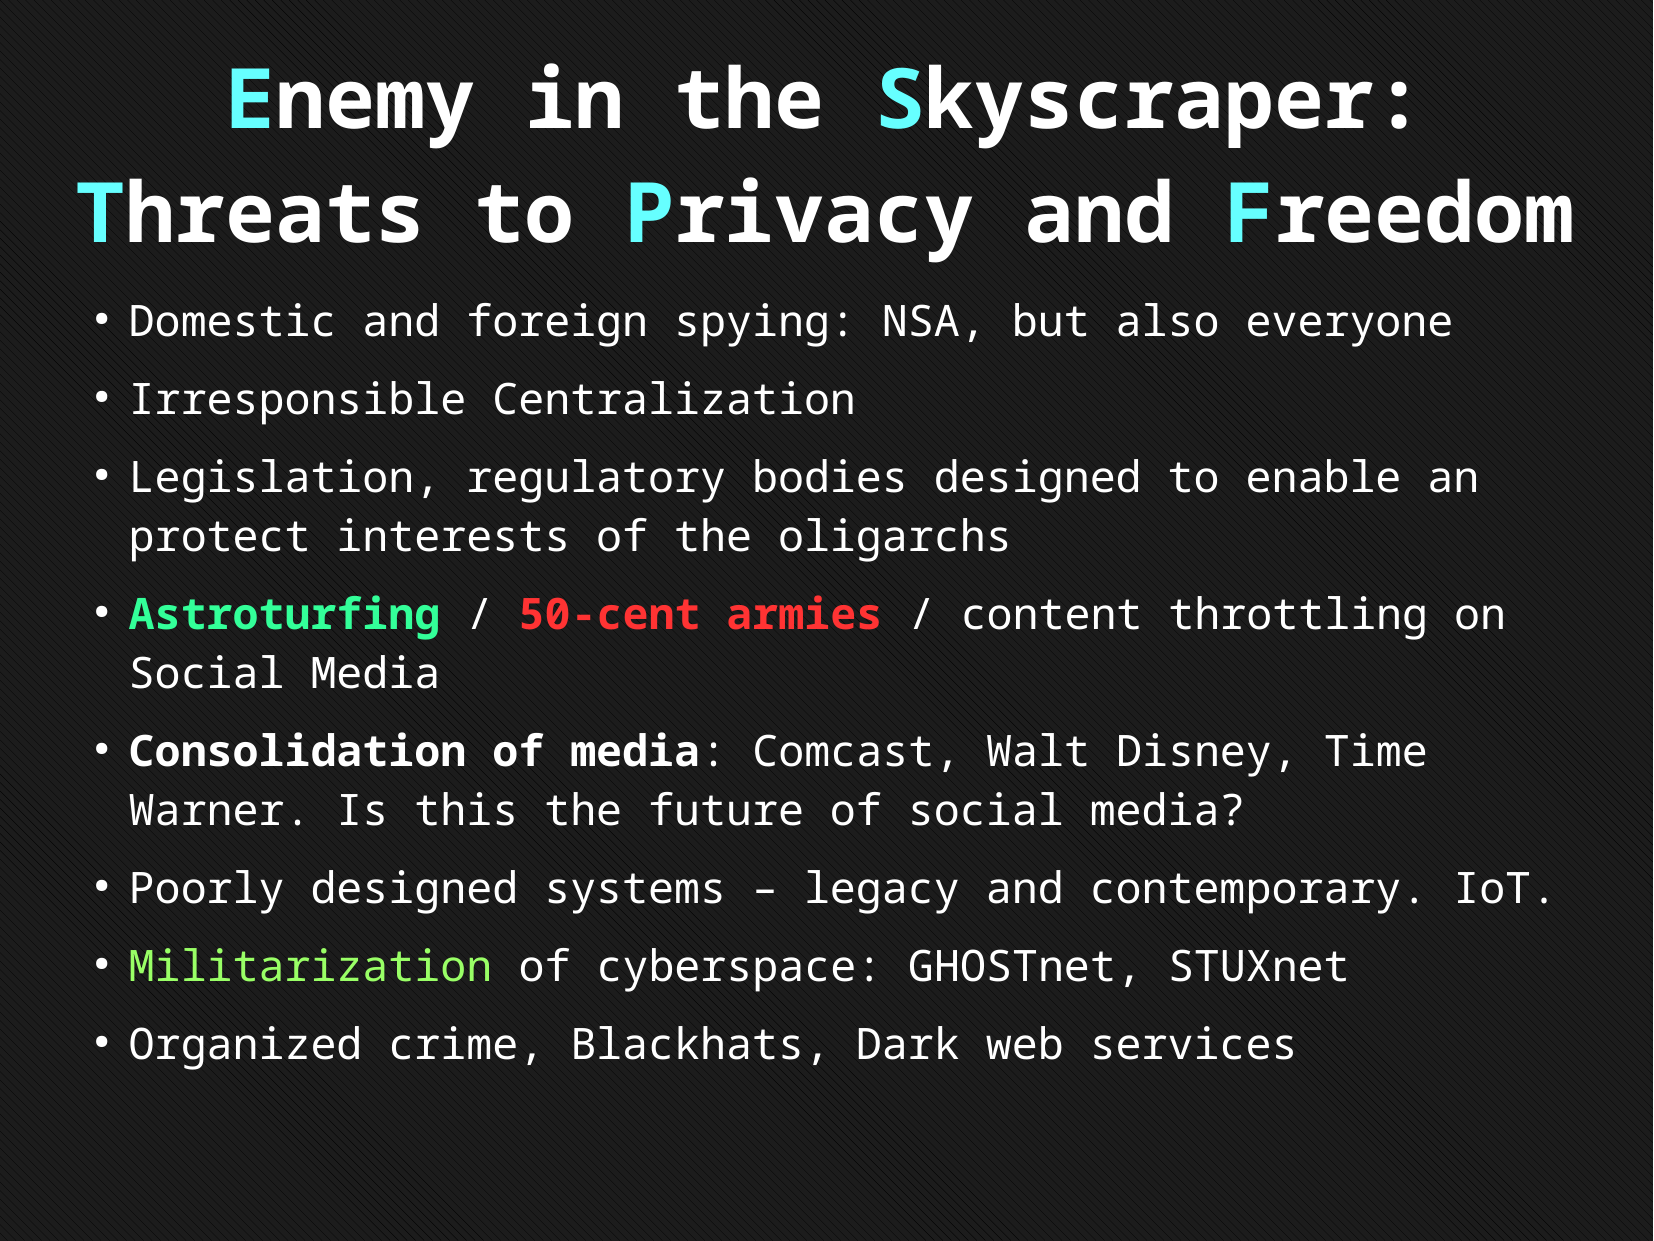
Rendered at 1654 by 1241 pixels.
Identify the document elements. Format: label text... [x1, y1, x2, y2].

list Domestic and foreign spying: NSA, but also everyone Irresponsible Centralization Legislation, regulatory bodies designed to enable an protect interests of the oligarchs Astroturfing / 50-cent armies / content throttling on Social Media Consolidation of media: Comcast, Walt Disney, Time Warner. Is this the future of social media? Poorly designed systems – legacy and contemporary. IoT. Militarization of cyberspace: GHOSTnet, STUXnet Organized crime, Blackhats, Dark web services [82, 290, 1571, 1141]
title Enemy in the Skyscraper: Threats to Privacy and Freedom [45, 0, 1606, 337]
